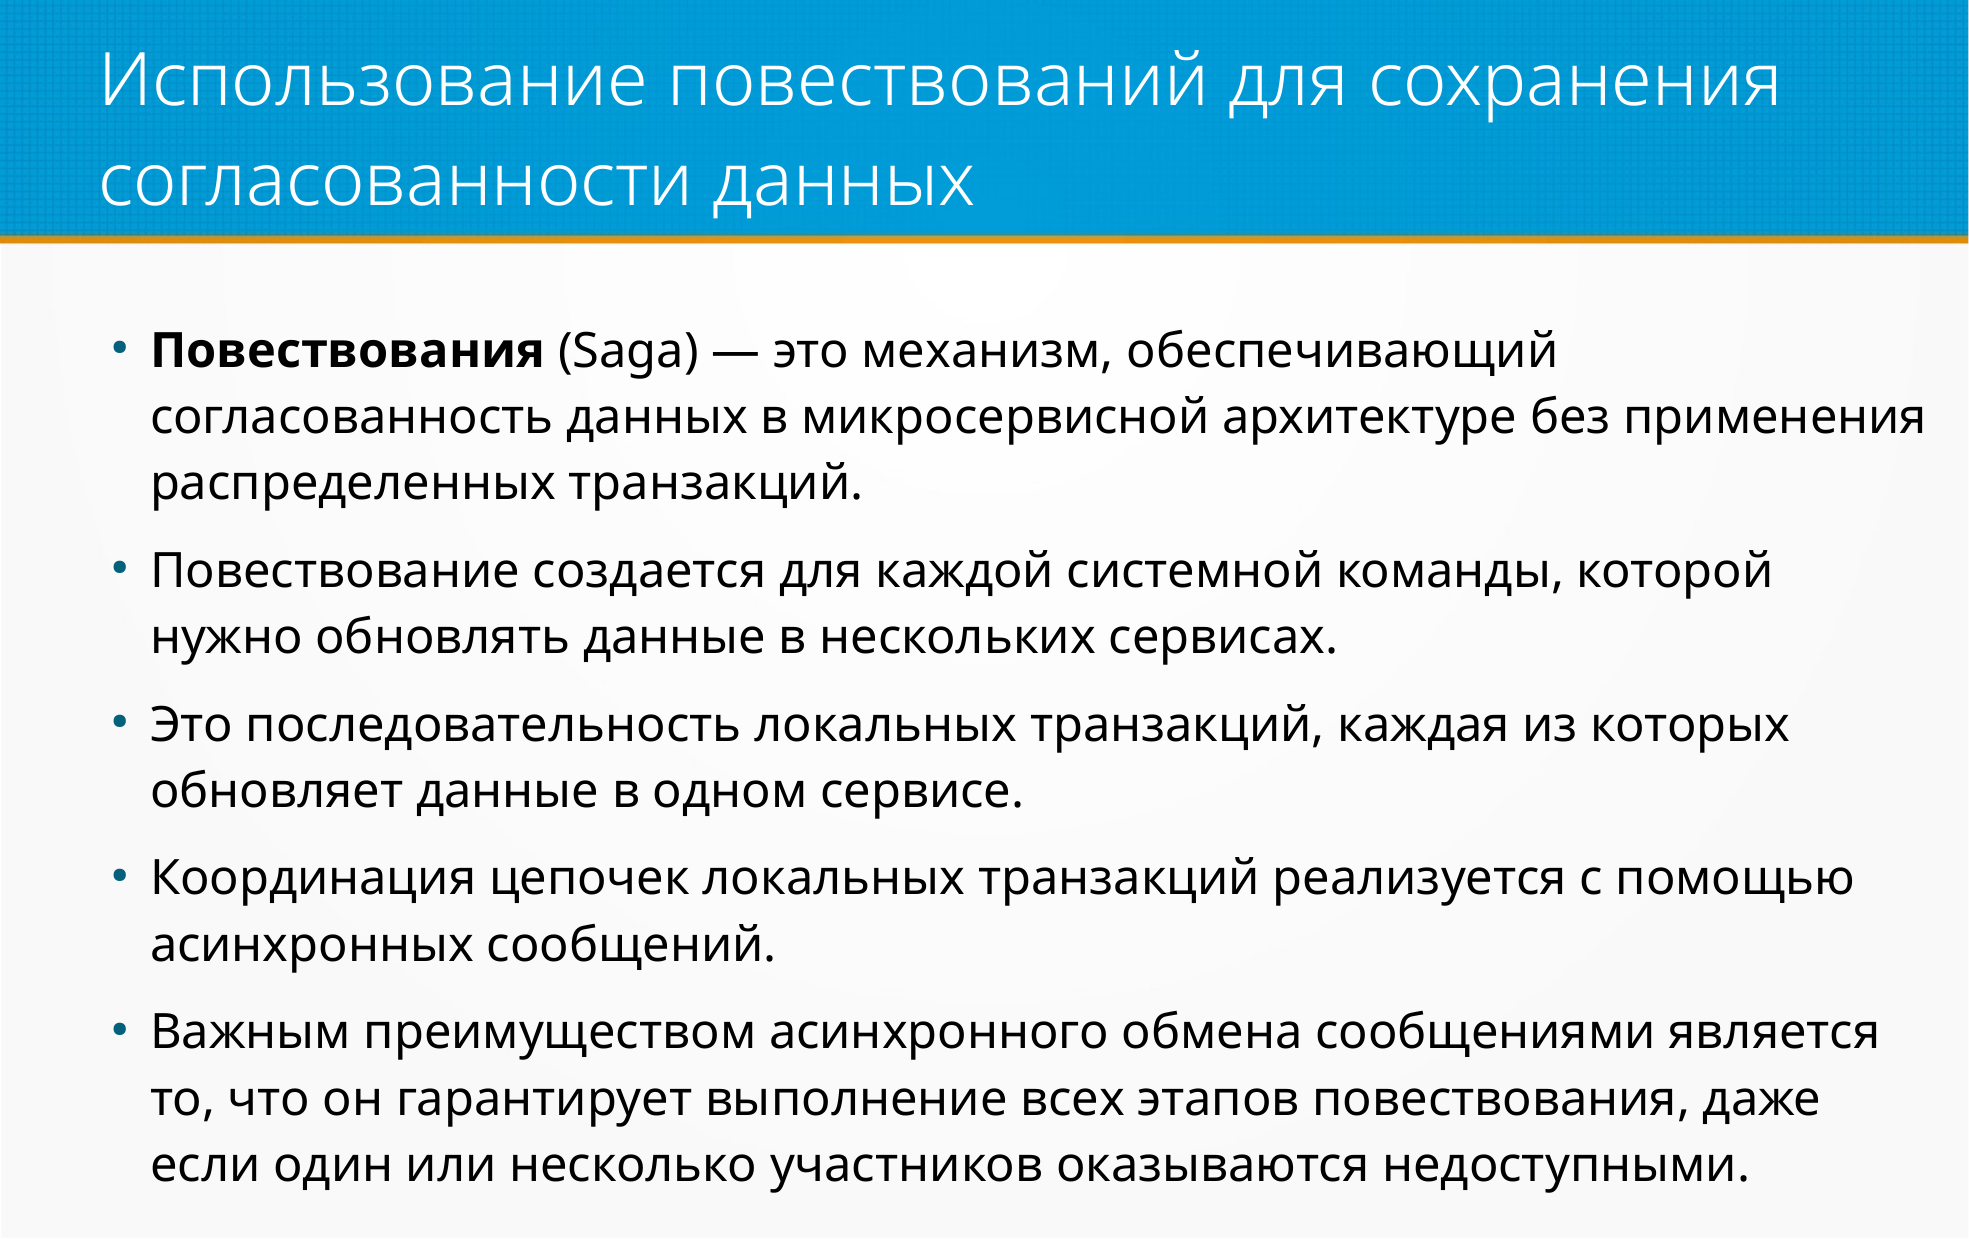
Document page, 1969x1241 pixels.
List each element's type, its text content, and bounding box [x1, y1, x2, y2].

title Использование повествований для сохранения согласованности данных [98, 19, 1870, 227]
picture [0, 233, 1969, 1241]
list Повествования (Saga) — это механизм, обеспечивающий согласованность данных в микросервисной архитектуре без применения распределенных транзакций. Повествование создается для каждой системной команды, которой нужно обновлять данные в нескольких сервисах. Это последовательность локальных транзакций, каждая из которых обновляет данные в одном сервисе. Координация цепочек локальных транзакций реализуется с помощью асинхронных сообщений. Важным преимуществом асинхронного обмена сообщениями является то, что он гарантирует выполнение всех этапов повествования, даже если один или несколько участников оказываются недоступными. [98, 315, 1938, 1205]
